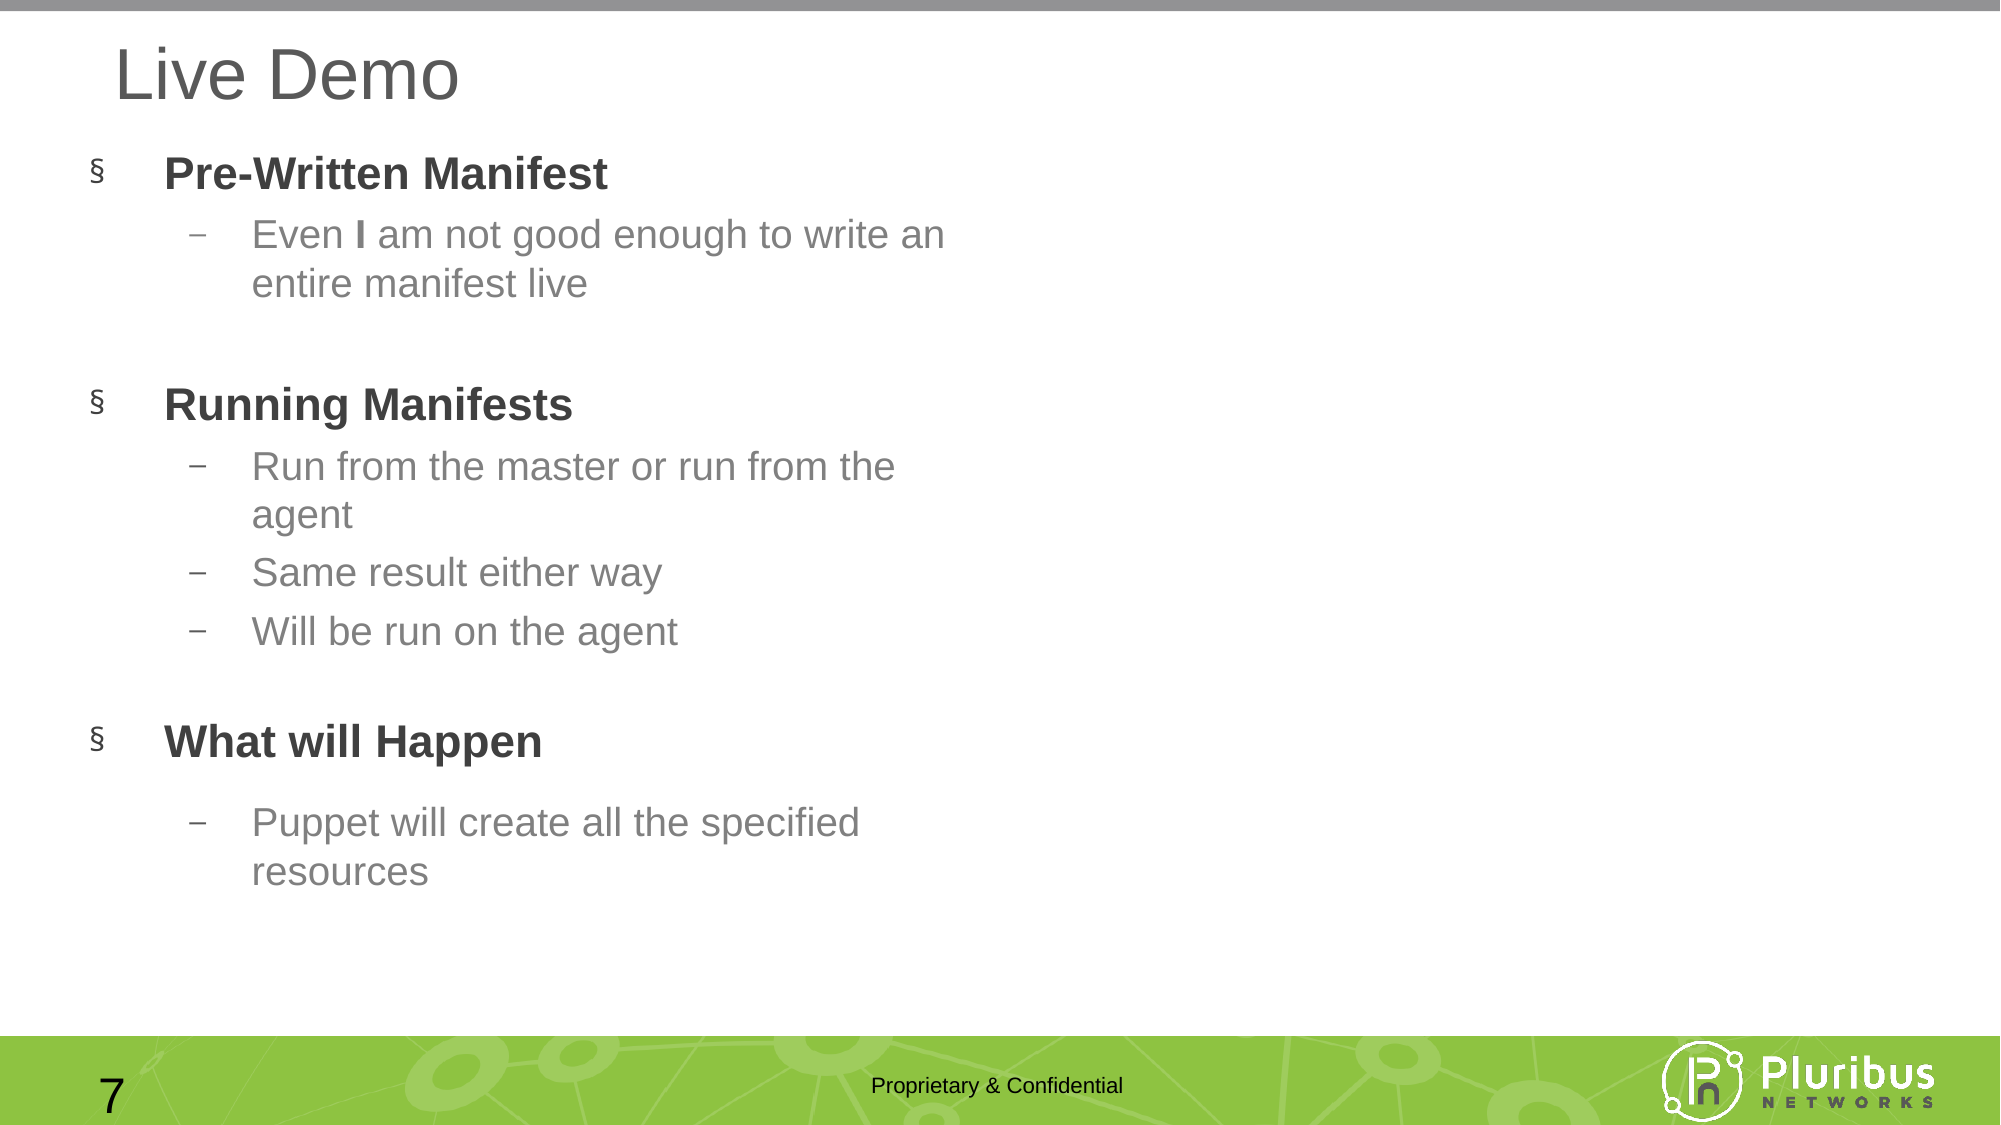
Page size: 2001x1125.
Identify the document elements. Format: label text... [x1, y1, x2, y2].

slide_number <number> [83, 1056, 317, 1117]
list Pre-Written Manifest Even I am not good enough to write an entire manifest live Running Manifests Run from the master or run from the agent Same result either way Will be run on the agent What will Happen Puppet will create all the specified resources [74, 136, 984, 946]
title Live Demo [99, 36, 1900, 200]
picture [0, 1036, 2000, 1125]
